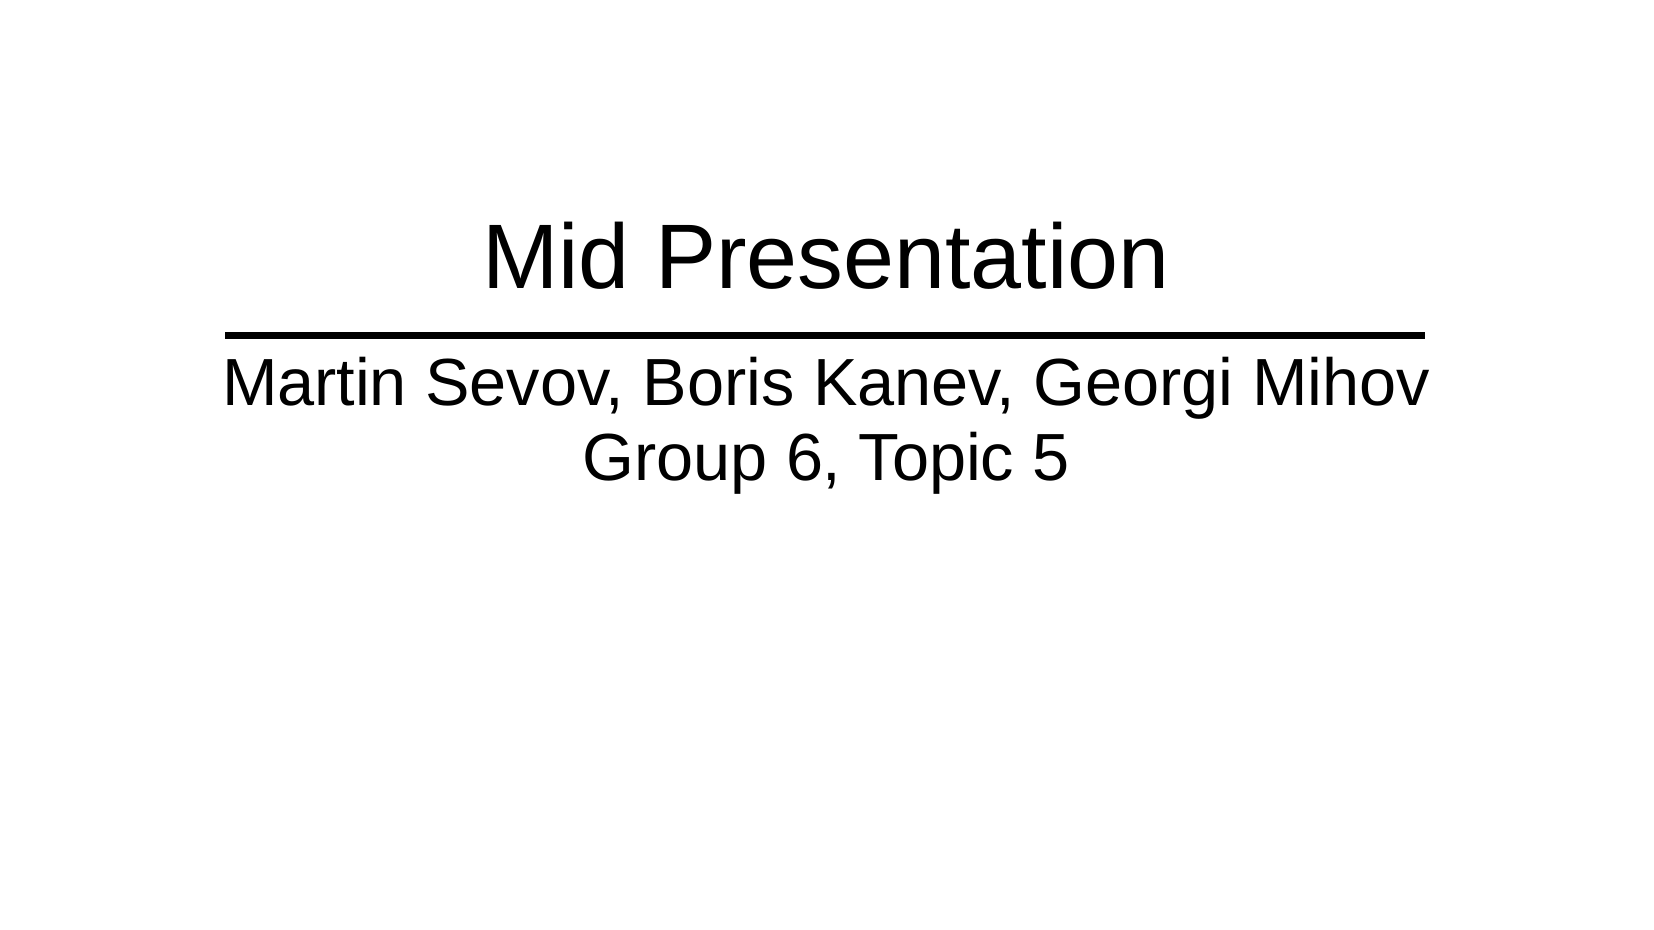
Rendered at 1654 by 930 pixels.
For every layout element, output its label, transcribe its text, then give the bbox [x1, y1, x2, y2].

title Mid Presentation [82, 178, 1571, 335]
subtitle Martin Sevov, Boris Kanev, Georgi Mihov Group 6, Topic 5 [82, 344, 1571, 495]
